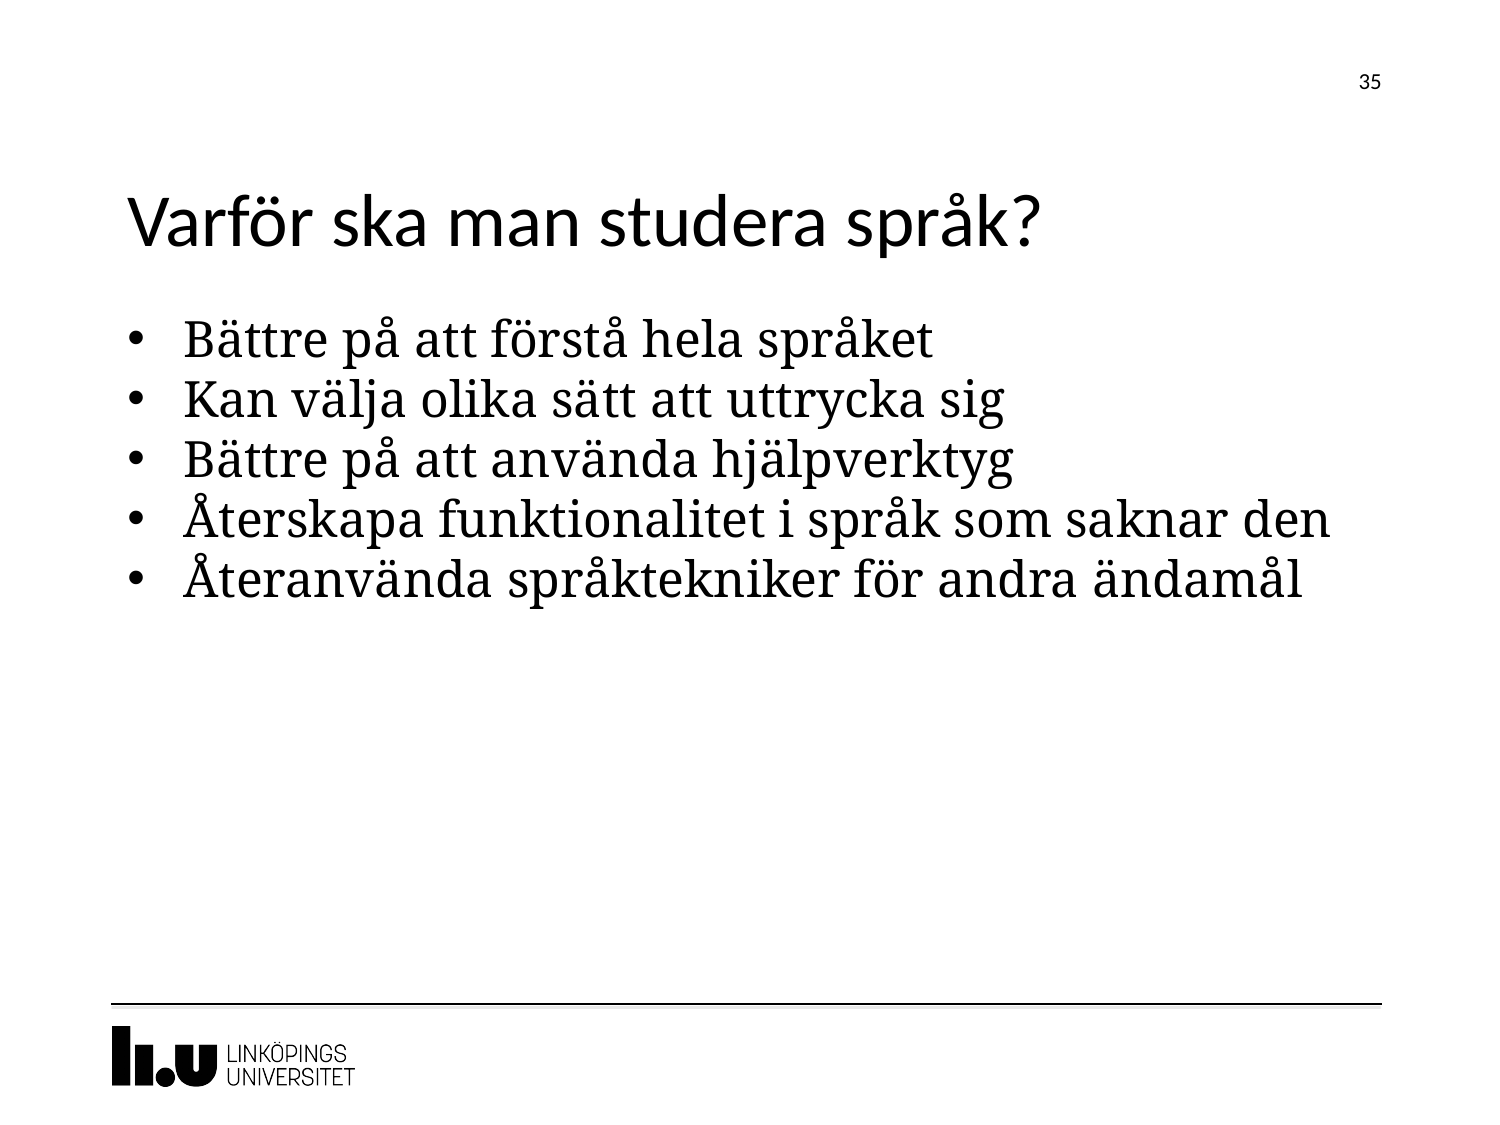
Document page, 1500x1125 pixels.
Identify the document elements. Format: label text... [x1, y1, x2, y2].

text_box <number> [1306, 59, 1397, 103]
text_box Bättre på att förstå hela språket Kan välja olika sätt att uttrycka sig Bättre på att använda hjälpverktyg Återskapa funktionalitet i språk som saknar den Återanvända språktekniker för andra ändamål [112, 300, 1382, 968]
picture [112, 1026, 355, 1087]
text_box Varför ska man studera språk? [112, 163, 1382, 300]
